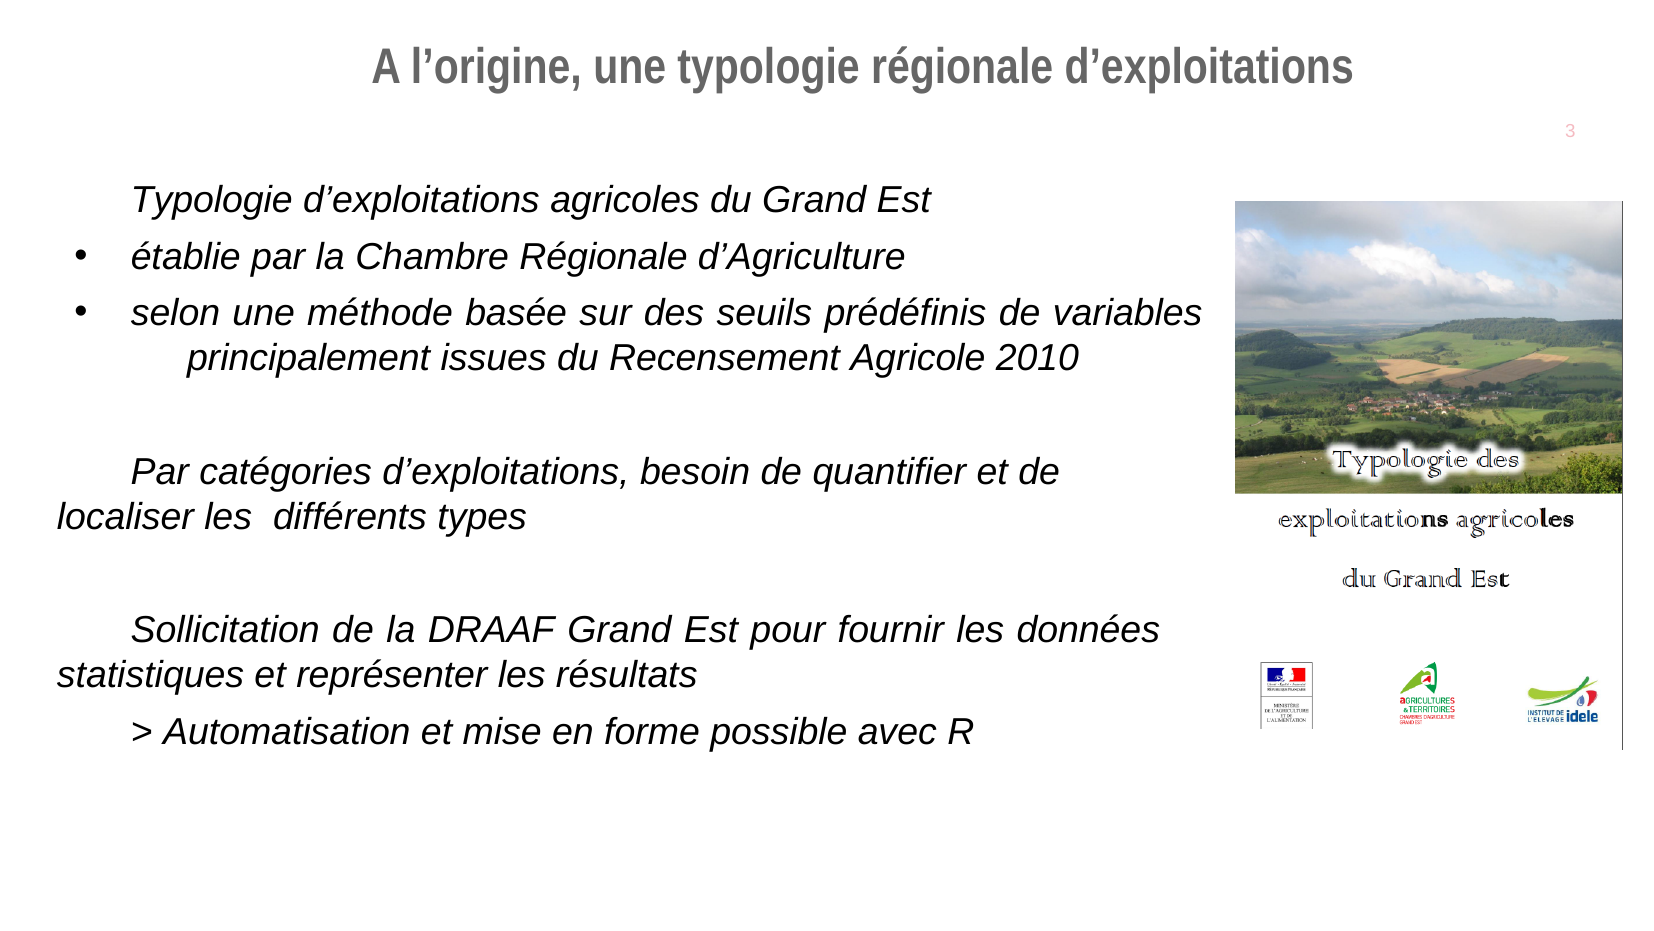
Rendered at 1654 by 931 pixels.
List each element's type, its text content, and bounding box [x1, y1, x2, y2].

text_box Typologie d’exploitations agricoles du Grand Est établie par la Chambre Régionale d’Agriculture selon une méthode basée sur des seuils prédéfinis de variables principalement issues du Recensement Agricole 2010 Par catégories d’exploitations, besoin de quantifier et de localiser les différents types Sollicitation de la DRAAF Grand Est pour fournir les données statistiques et représenter les résultats > Automatisation et mise en forme possible avec R [39, 118, 1203, 909]
picture [1235, 201, 1623, 750]
text_box [1564, 118, 1654, 142]
title A l’origine, une typologie régionale d’exploitations [189, 33, 1549, 94]
